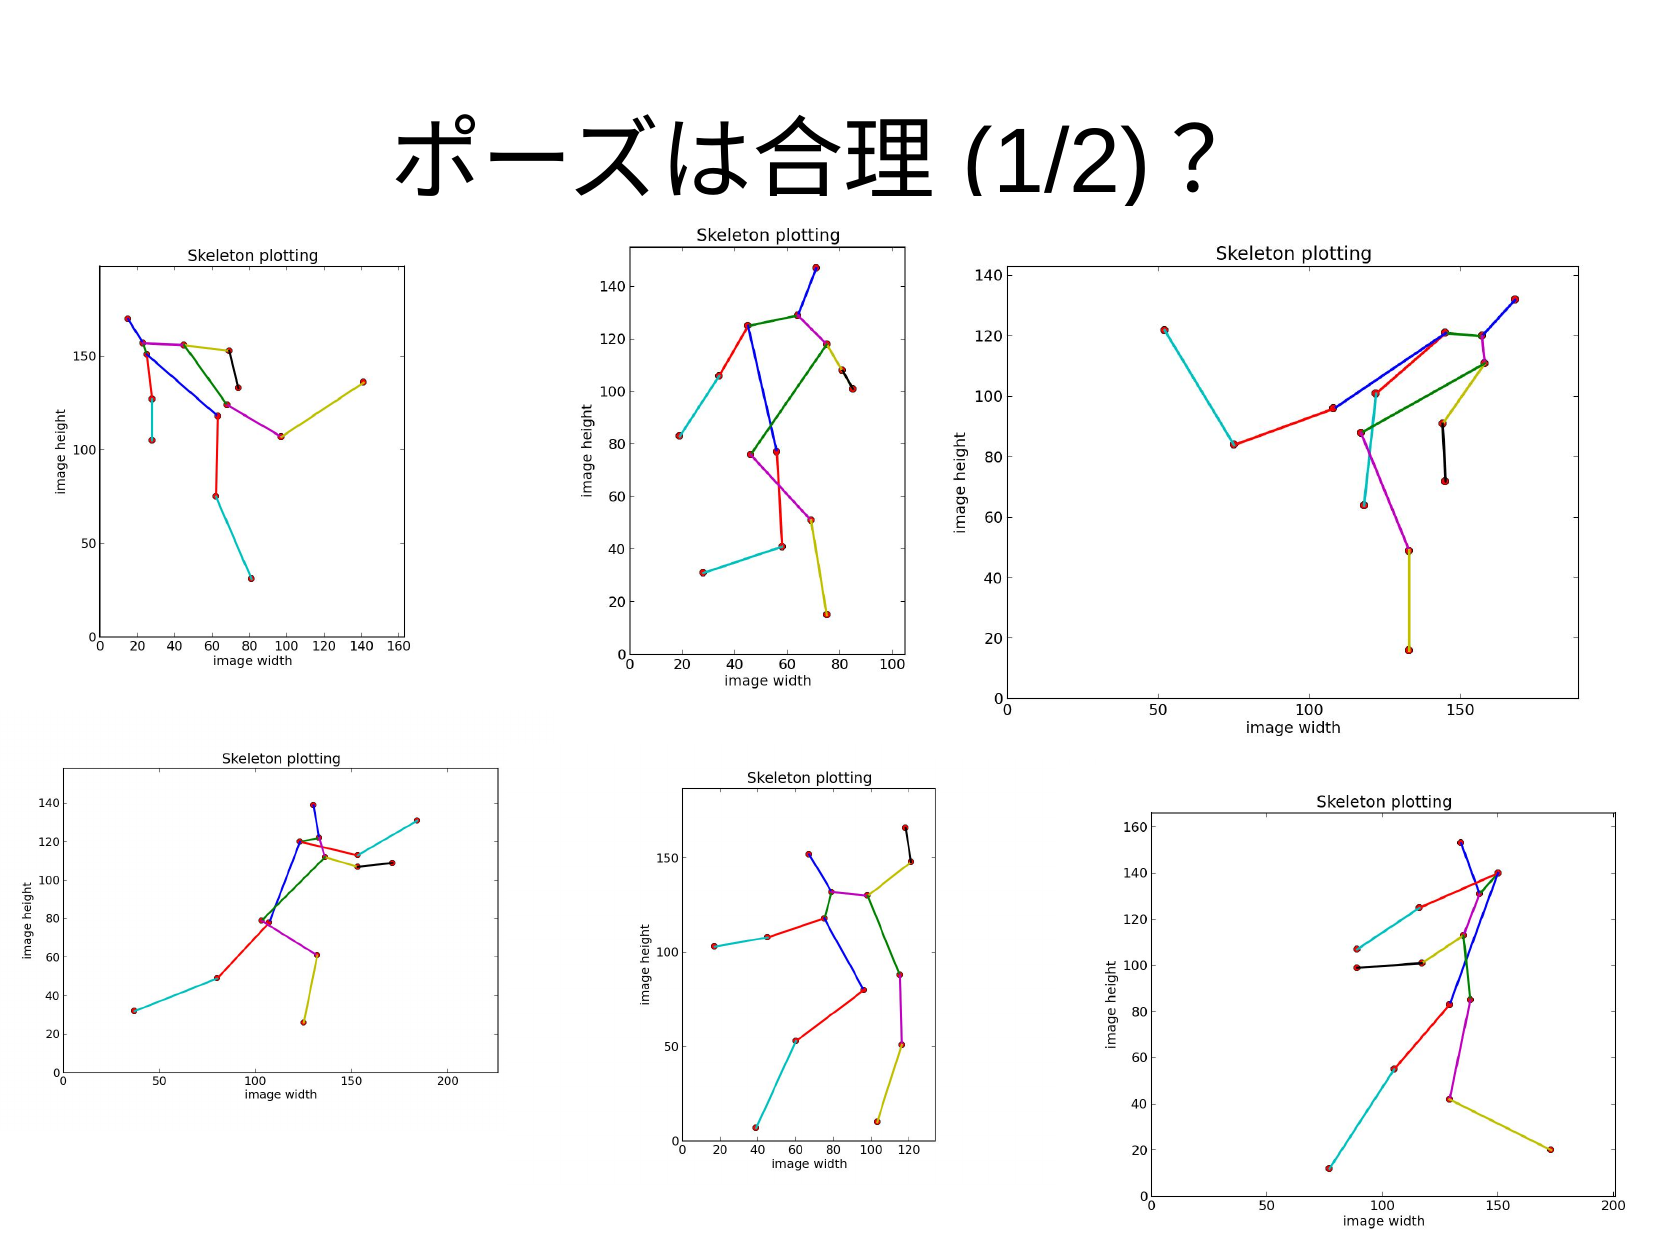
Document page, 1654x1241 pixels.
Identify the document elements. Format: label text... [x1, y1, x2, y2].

title ポーズは合理(1/2)？ [82, 49, 1571, 220]
picture [0, 196, 1654, 1241]
